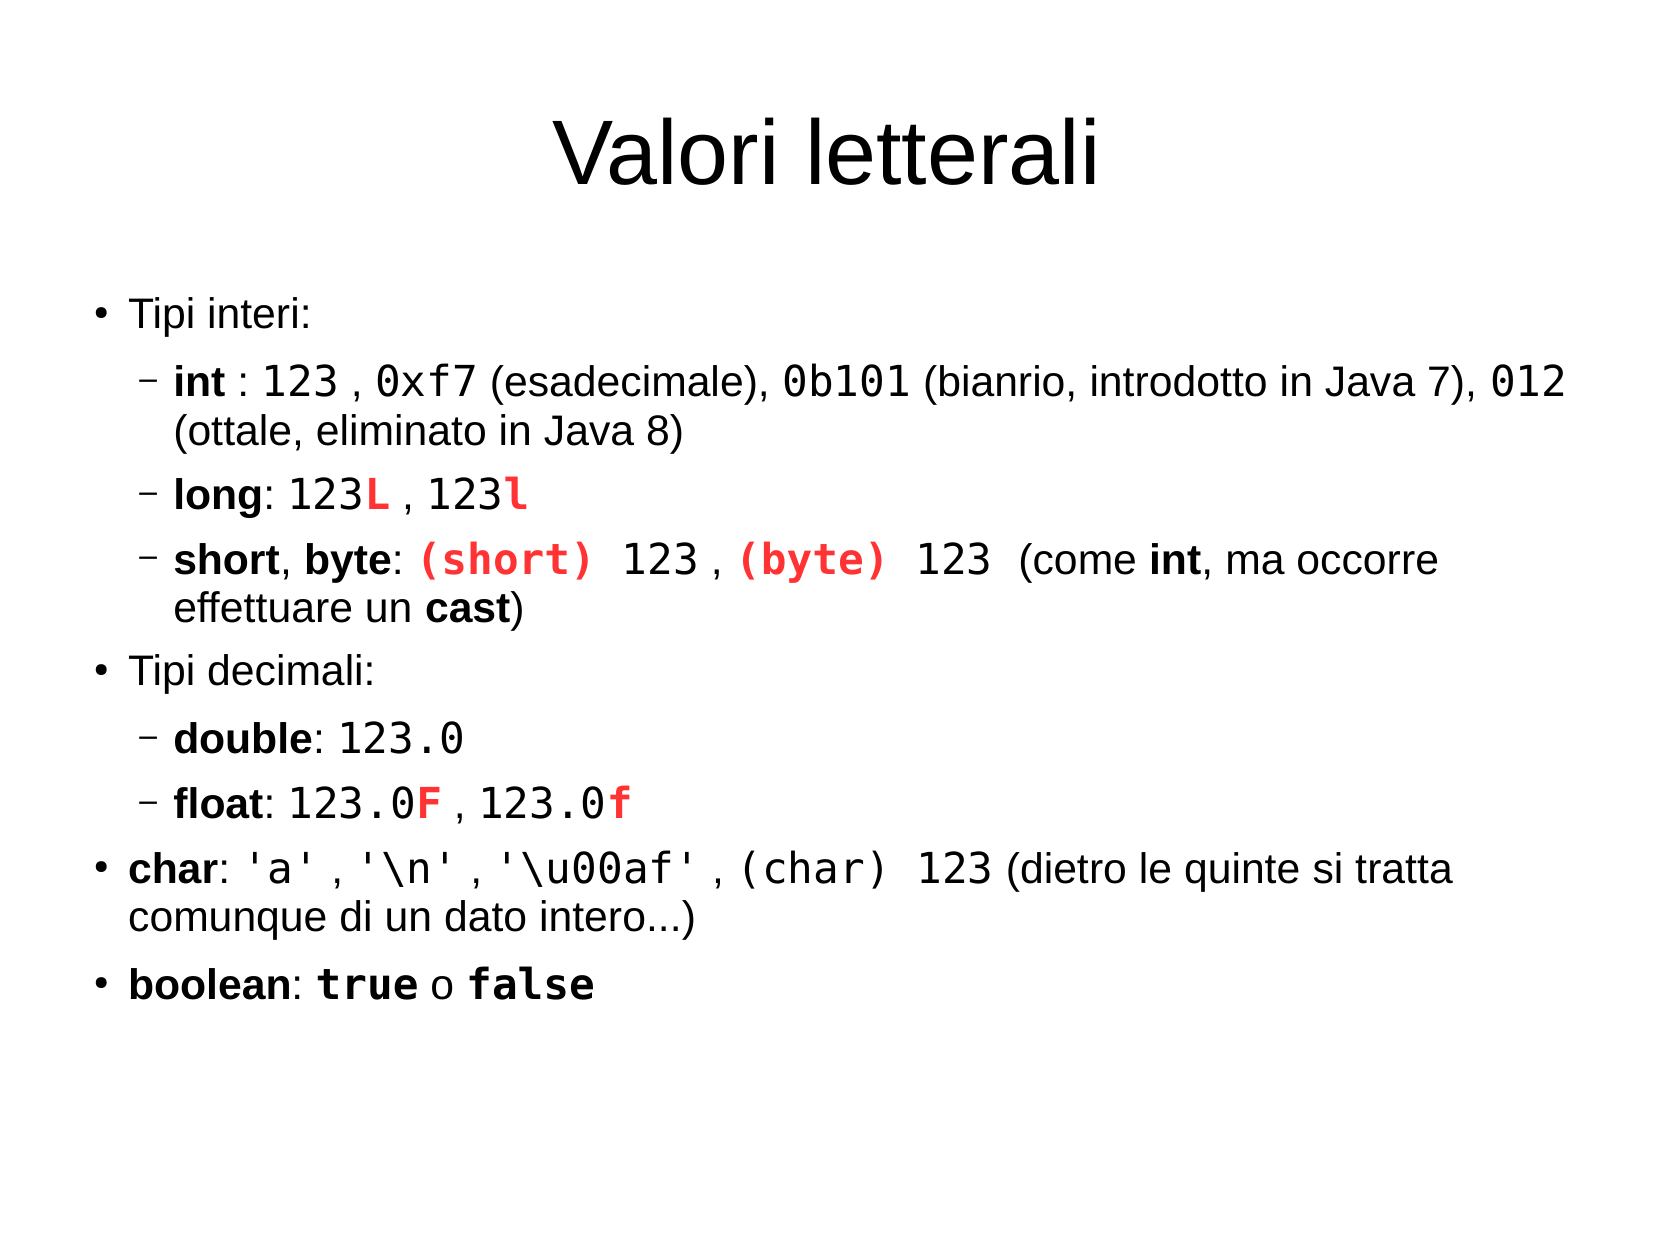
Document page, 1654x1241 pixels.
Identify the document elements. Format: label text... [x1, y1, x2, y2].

list Tipi interi: int : 123 , 0xf7 (esadecimale), 0b101 (bianrio, introdotto in Java 7), 012 (ottale, eliminato in Java 8) long: 123L , 123l short, byte: (short) 123 , (byte) 123 (come int, ma occorre effettuare un cast) Tipi decimali: double: 123.0 float: 123.0F , 123.0f char: 'a' , '\n' , '\u00af' , (char) 123 (dietro le quinte si tratta comunque di un dato intero...) boolean: true o false [82, 290, 1571, 1010]
title Valori letterali [82, 49, 1571, 257]
